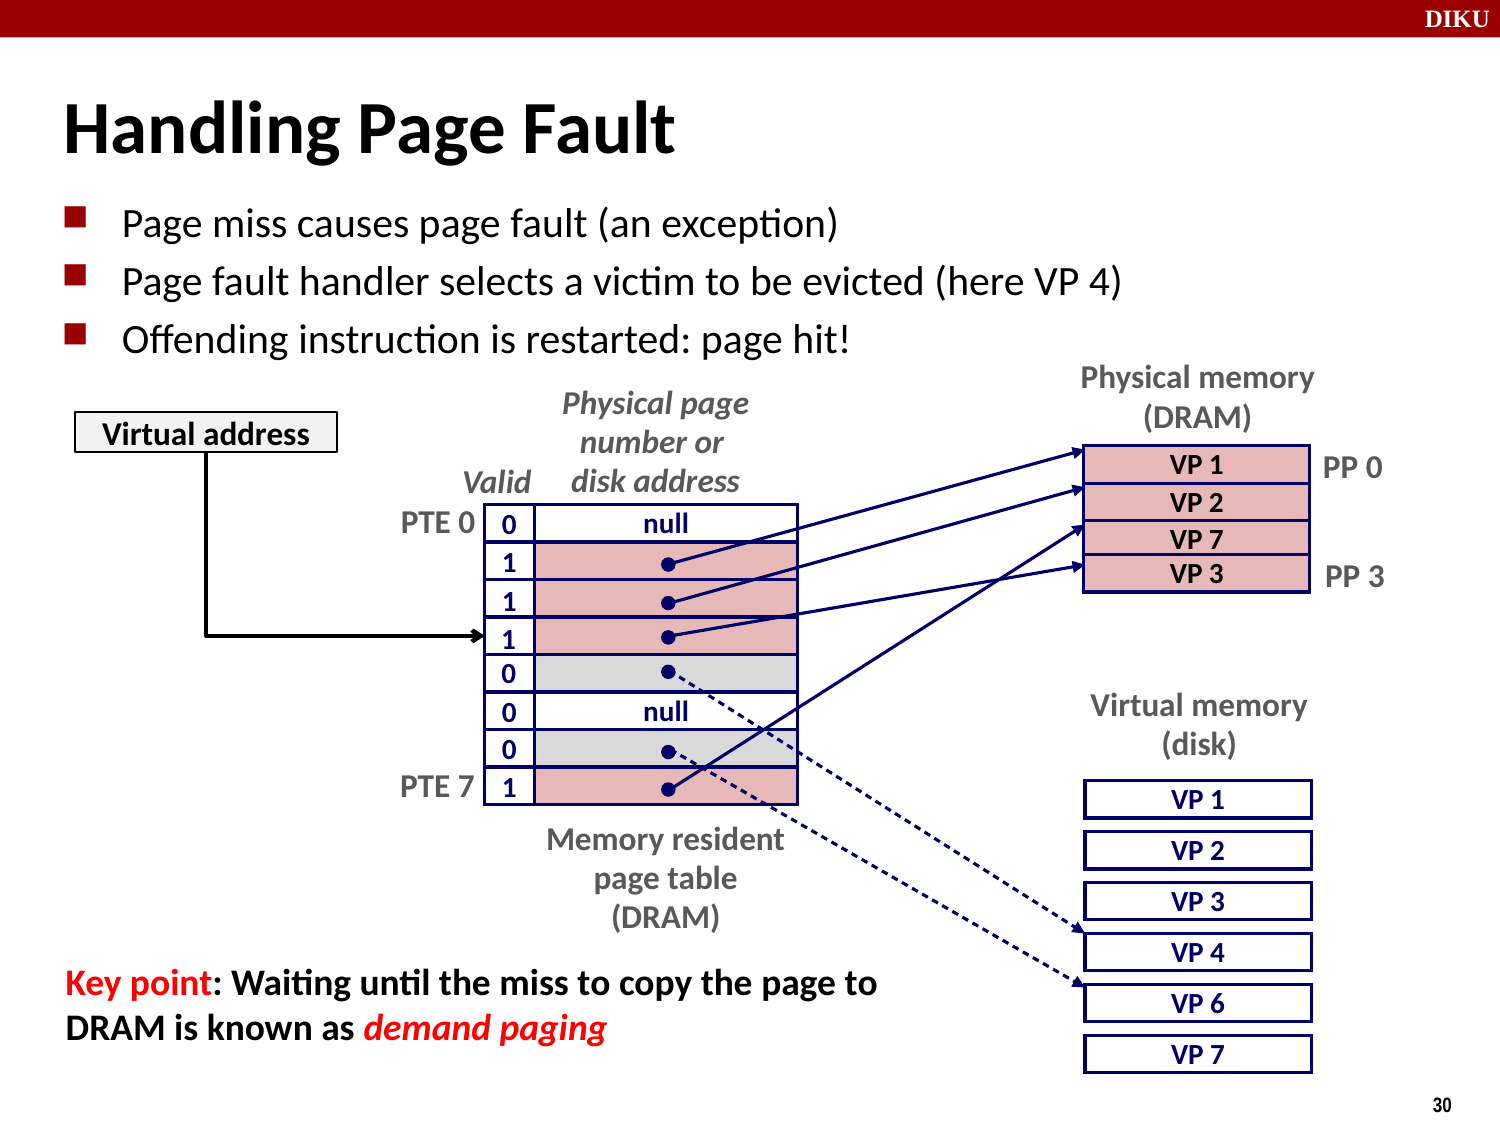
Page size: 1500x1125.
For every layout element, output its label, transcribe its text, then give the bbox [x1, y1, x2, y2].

text_box null [759, 531, 798, 542]
text_box Virtual address [74, 412, 338, 453]
text_box 0 [486, 648, 531, 699]
text_box Handling Page Fault [48, 59, 1408, 188]
text_box null [536, 693, 798, 730]
text_box Virtual memory (disk) [1075, 677, 1323, 772]
text_box VP 7 [1084, 1035, 1312, 1073]
text_box VP 7 [1083, 521, 1310, 554]
text_box 1 [487, 576, 532, 627]
text_box null [768, 711, 798, 730]
text_box Valid [447, 454, 560, 510]
text_box Key point: Waiting until the miss to copy the page to DRAM is known as demand paging [50, 950, 1000, 1055]
text_box PP 3 [1310, 548, 1400, 604]
text_box Physical page number or disk address [547, 374, 765, 509]
text_box PTE 7 [385, 758, 490, 814]
text_box Memory resident page table (DRAM) [531, 811, 801, 945]
text_box VP 1 [1084, 780, 1312, 819]
text_box VP 4 [1084, 933, 1312, 971]
text_box VP 2 [1084, 831, 1312, 869]
text_box PTE 0 [385, 493, 491, 549]
text_box VP 6 [1084, 984, 1312, 1022]
text_box [536, 730, 798, 805]
text_box Page miss causes page fault (an exception) Page fault handler selects a victim to be evicted (here VP 4) Offending instruction is restarted: page hit! [50, 188, 1414, 313]
text_box 1 [487, 537, 532, 576]
text_box [536, 542, 798, 693]
text_box VP 3 [1084, 882, 1312, 920]
text_box VP 2 [1083, 484, 1310, 521]
text_box 0 [487, 724, 532, 775]
text_box VP 3 [1083, 554, 1310, 593]
text_box 0 [487, 687, 532, 724]
text_box 0 [491, 499, 532, 537]
text_box Physical memory (DRAM) [1065, 350, 1330, 445]
text_box VP 1 [1083, 445, 1310, 484]
text_box PP 0 [1307, 439, 1398, 495]
text_box 1 [486, 614, 531, 648]
text_box 1 [490, 775, 532, 814]
text_box null [536, 504, 798, 542]
